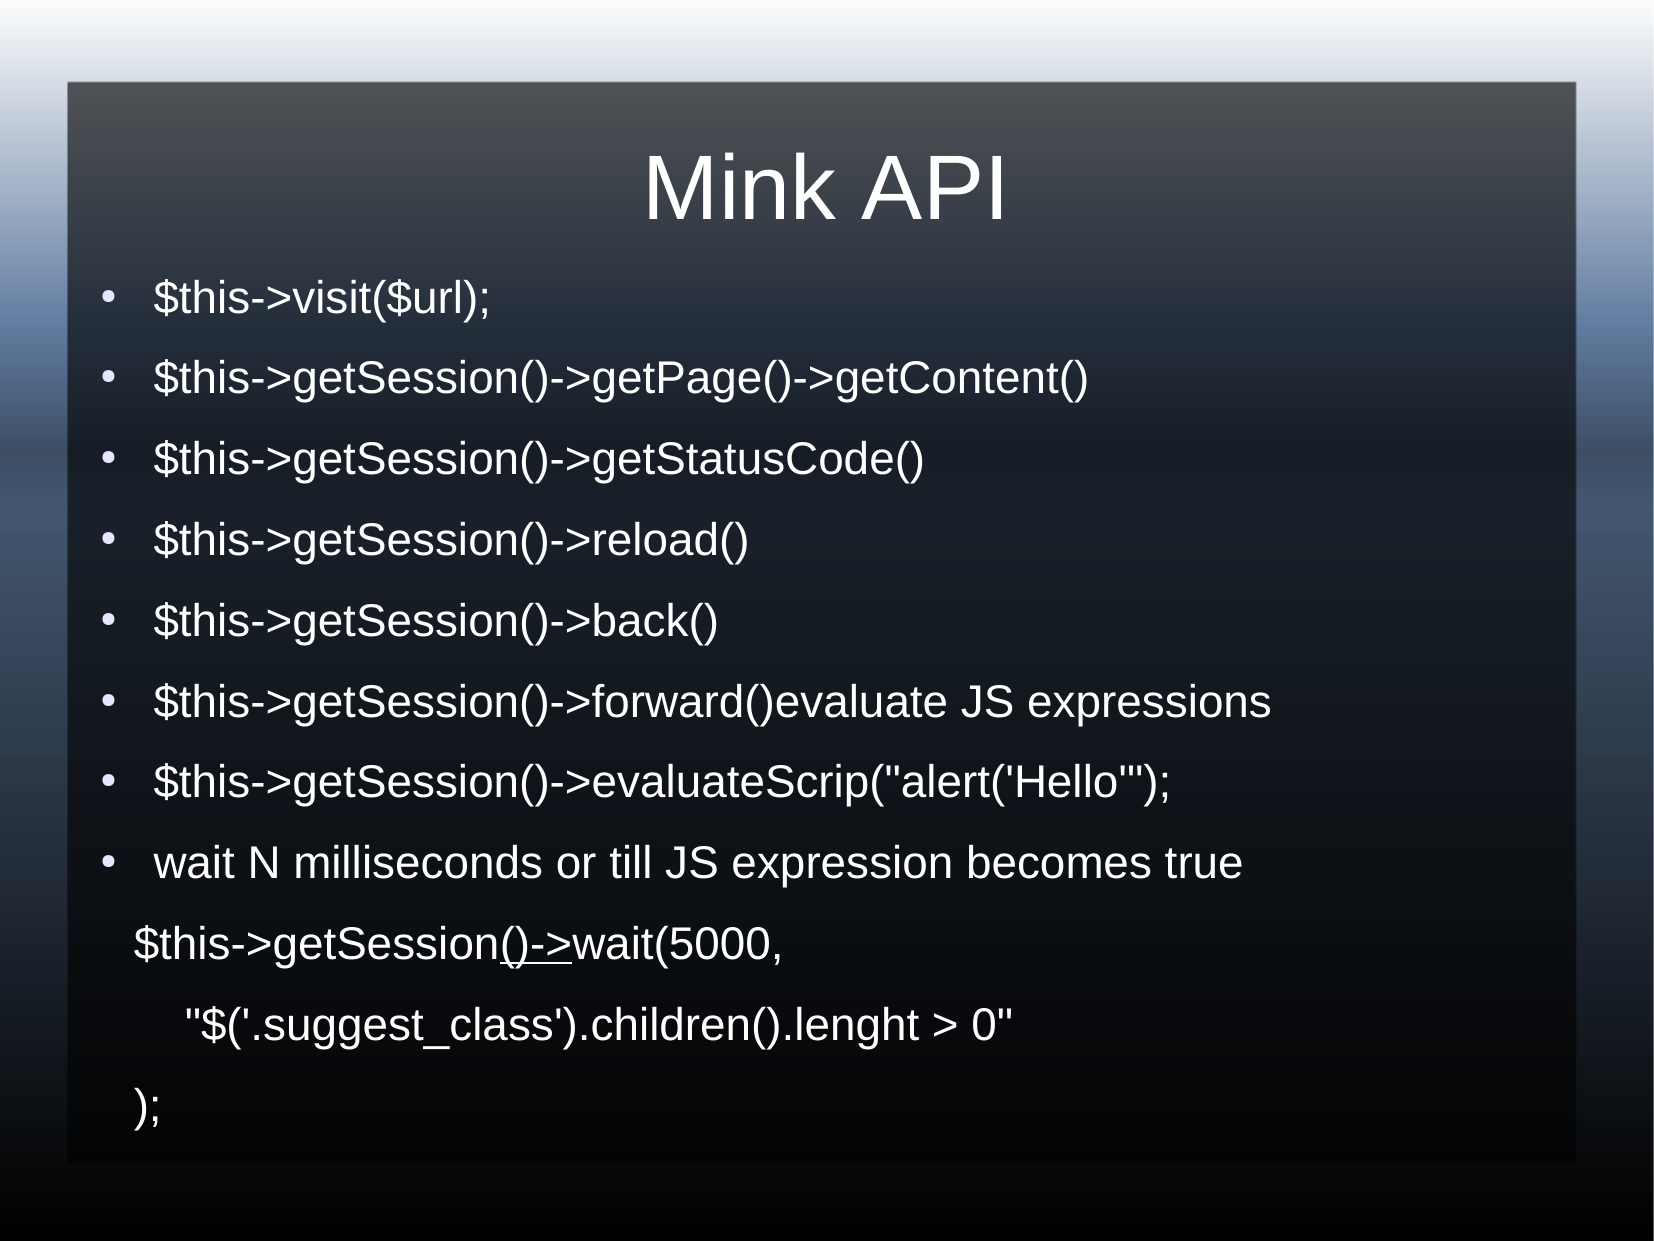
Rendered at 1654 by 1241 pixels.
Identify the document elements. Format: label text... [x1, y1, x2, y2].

picture [0, 0, 1654, 1241]
list $this->visit($url); $this->getSession()->getPage()->getContent() $this->getSession()->getStatusCode() $this->getSession()->reload() $this->getSession()->back() $this->getSession()->forward()evaluate JS expressions $this->getSession()->evaluateScrip("alert('Hello'"); wait N milliseconds or till JS expression becomes true $this->getSession()->wait(5000, "$('.suggest_class').children().lenght > 0" ); [82, 271, 1571, 1131]
title Mink API [82, 84, 1571, 271]
